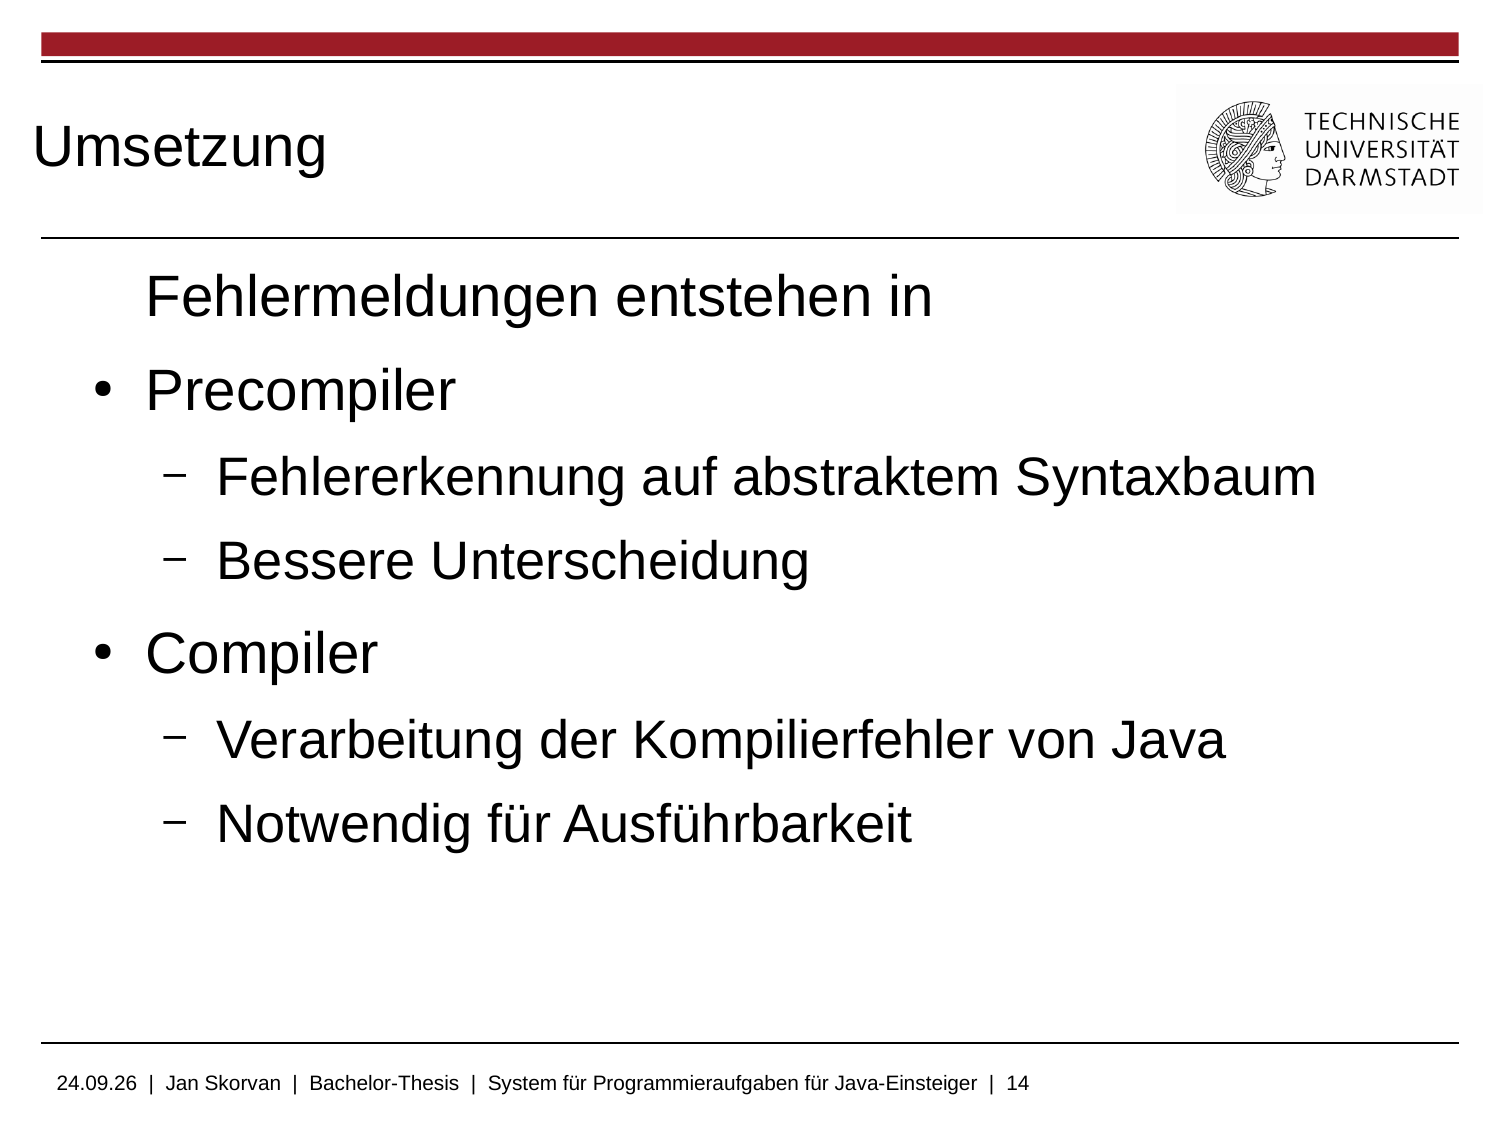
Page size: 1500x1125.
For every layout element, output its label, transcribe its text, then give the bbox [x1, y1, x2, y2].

title Umsetzung [32, 70, 1123, 222]
list Fehlermeldungen entstehen in Precompiler Fehlererkennung auf abstraktem Syntaxbaum Bessere Unterscheidung Compiler Verarbeitung der Kompilierfehler von Java Notwendig für Ausführbarkeit [75, 263, 1425, 916]
